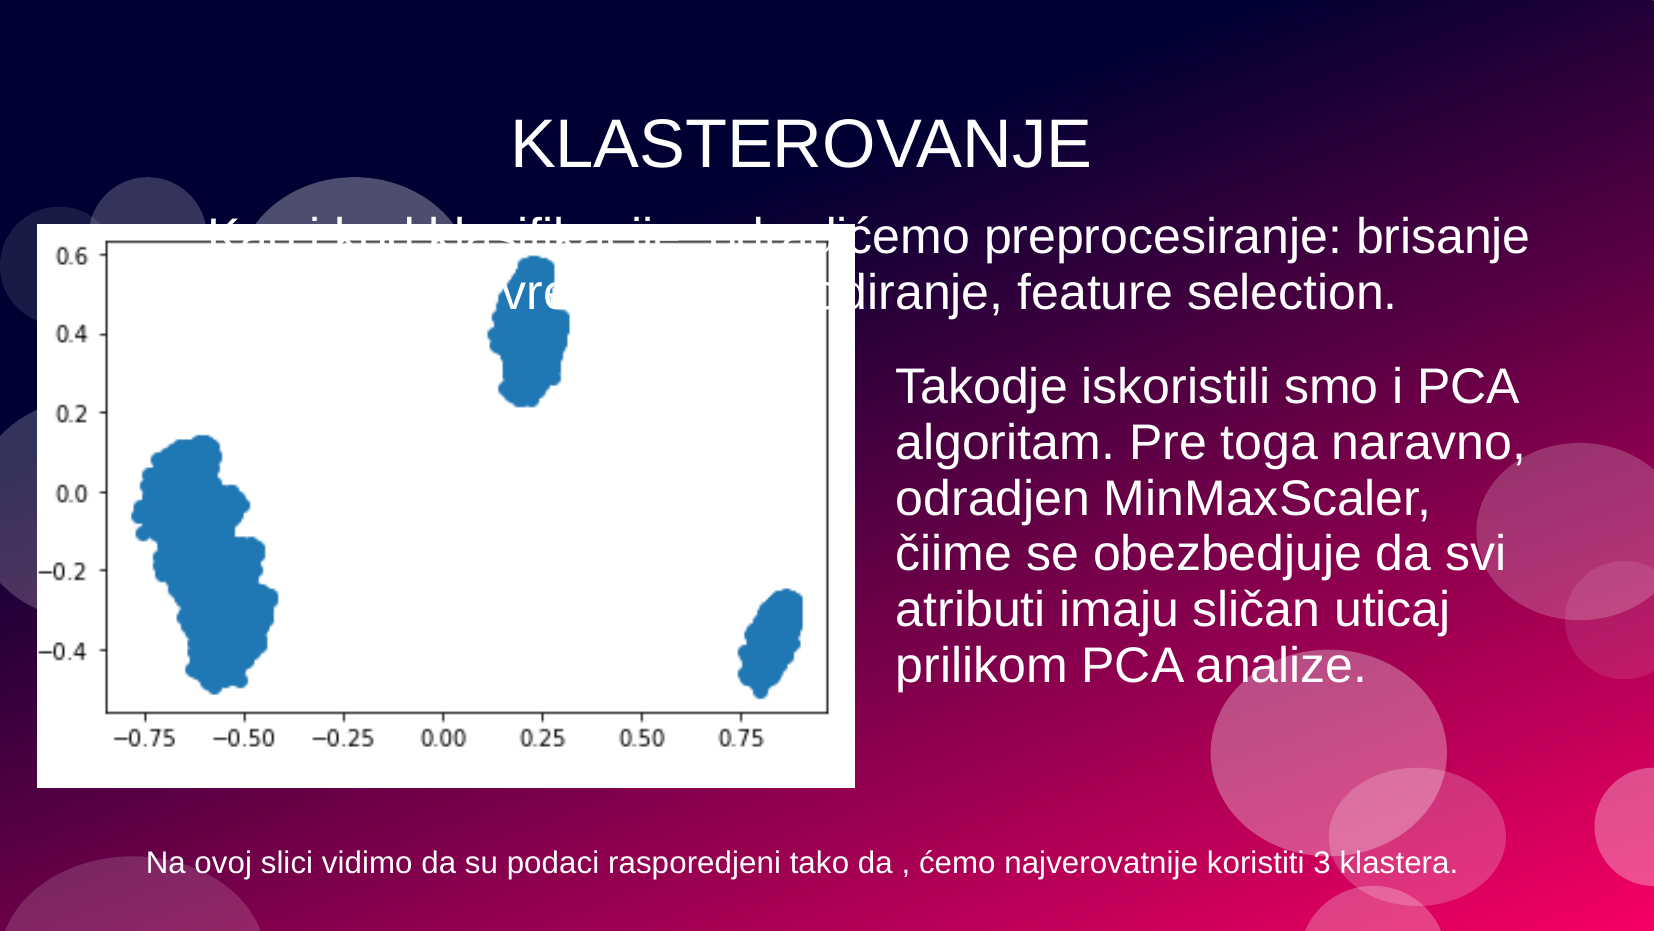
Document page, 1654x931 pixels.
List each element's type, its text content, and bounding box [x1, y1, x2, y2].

picture [37, 224, 855, 788]
title KLASTEROVANJE [510, 62, 1654, 226]
list Kao i kod klasifikacije, odradićemo preprocesiranje: brisanje nedostajućih vrednosti, enkodiranje, feature selection. [136, 208, 1613, 563]
list Na ovoj slici vidimo da su podaci rasporedjeni tako da , ćemo najverovatnije koristiti 3 klastera. [75, 845, 1552, 931]
list Takodje iskoristili smo i PCA algoritam. Pre toga naravno, odradjen MinMaxScaler, čiime se obezbedjuje da svi atributi imaju sličan uticaj prilikom PCA analize. [825, 563, 1552, 713]
